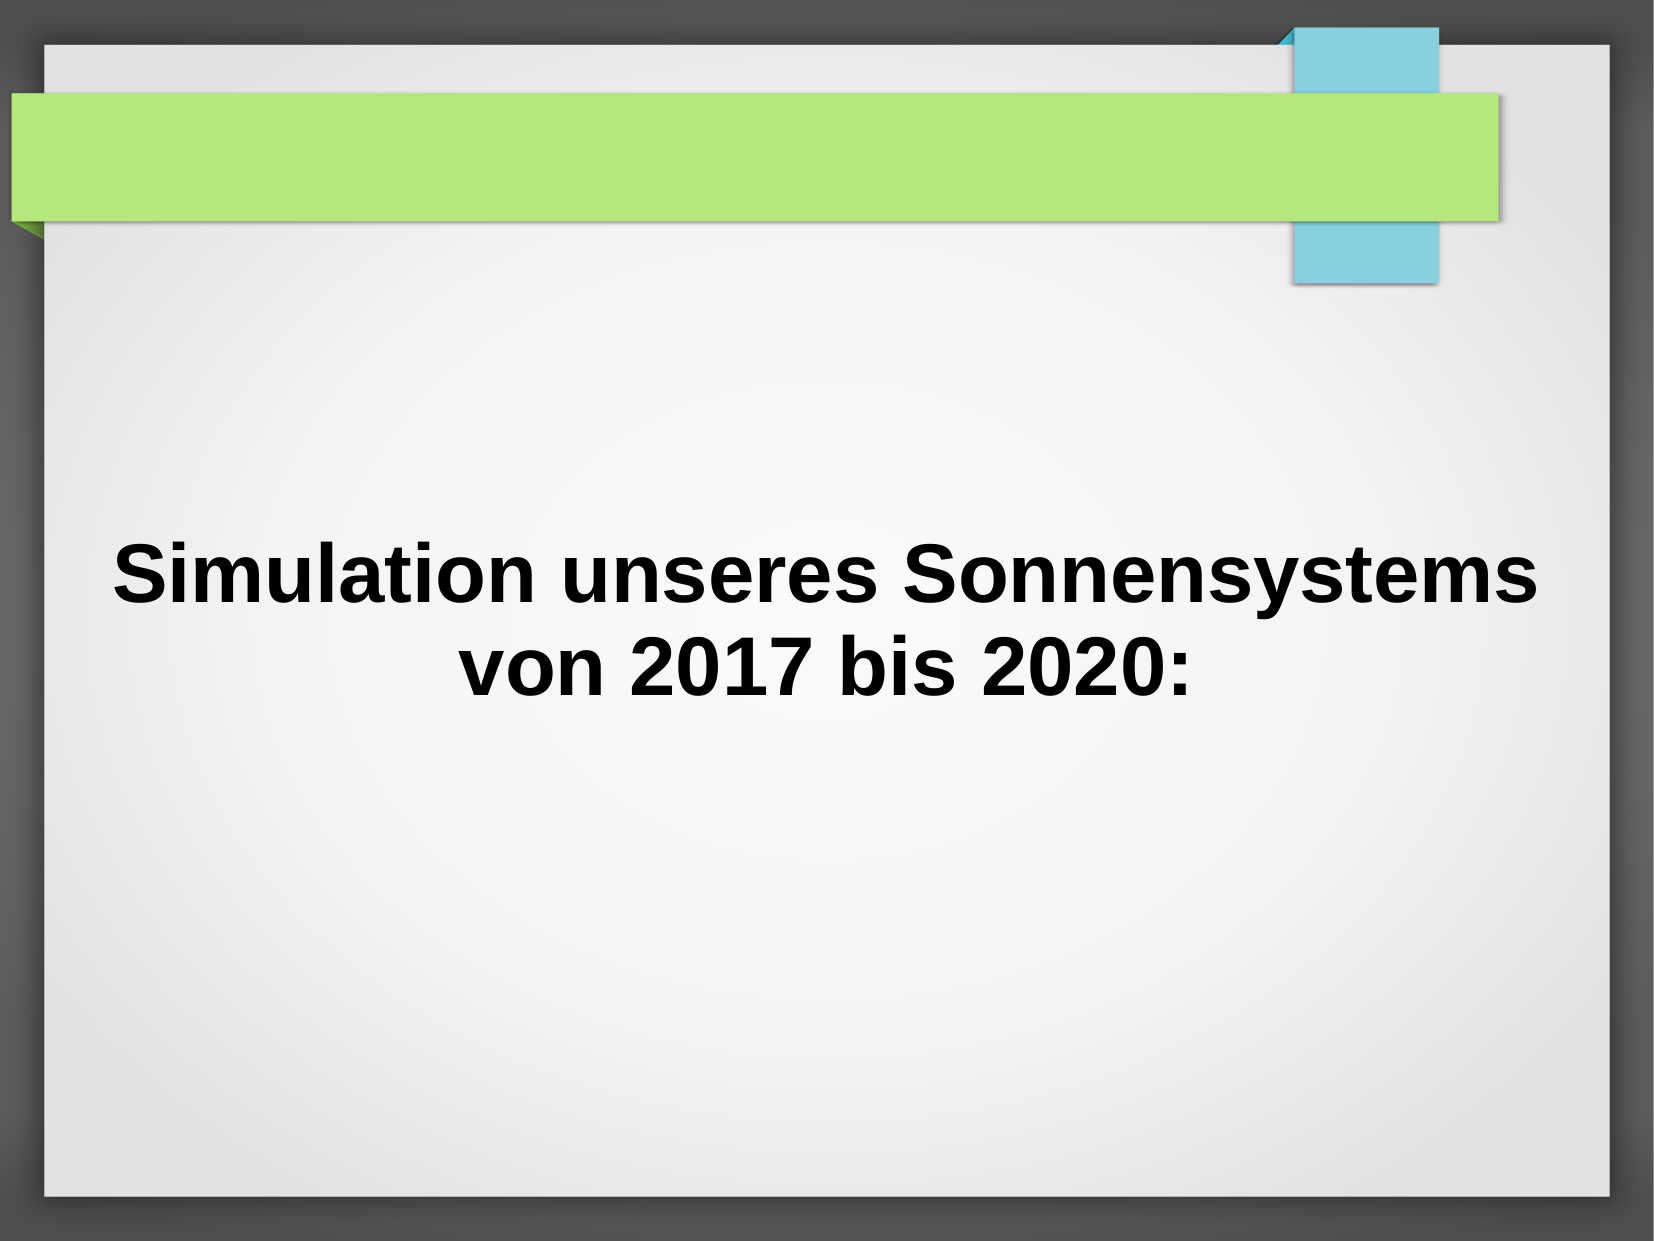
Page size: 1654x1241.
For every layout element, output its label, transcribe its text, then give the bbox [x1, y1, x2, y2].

subtitle Simulation unseres Sonnensystems von 2017 bis 2020: [82, 94, 1571, 1146]
picture [0, 0, 1654, 1241]
